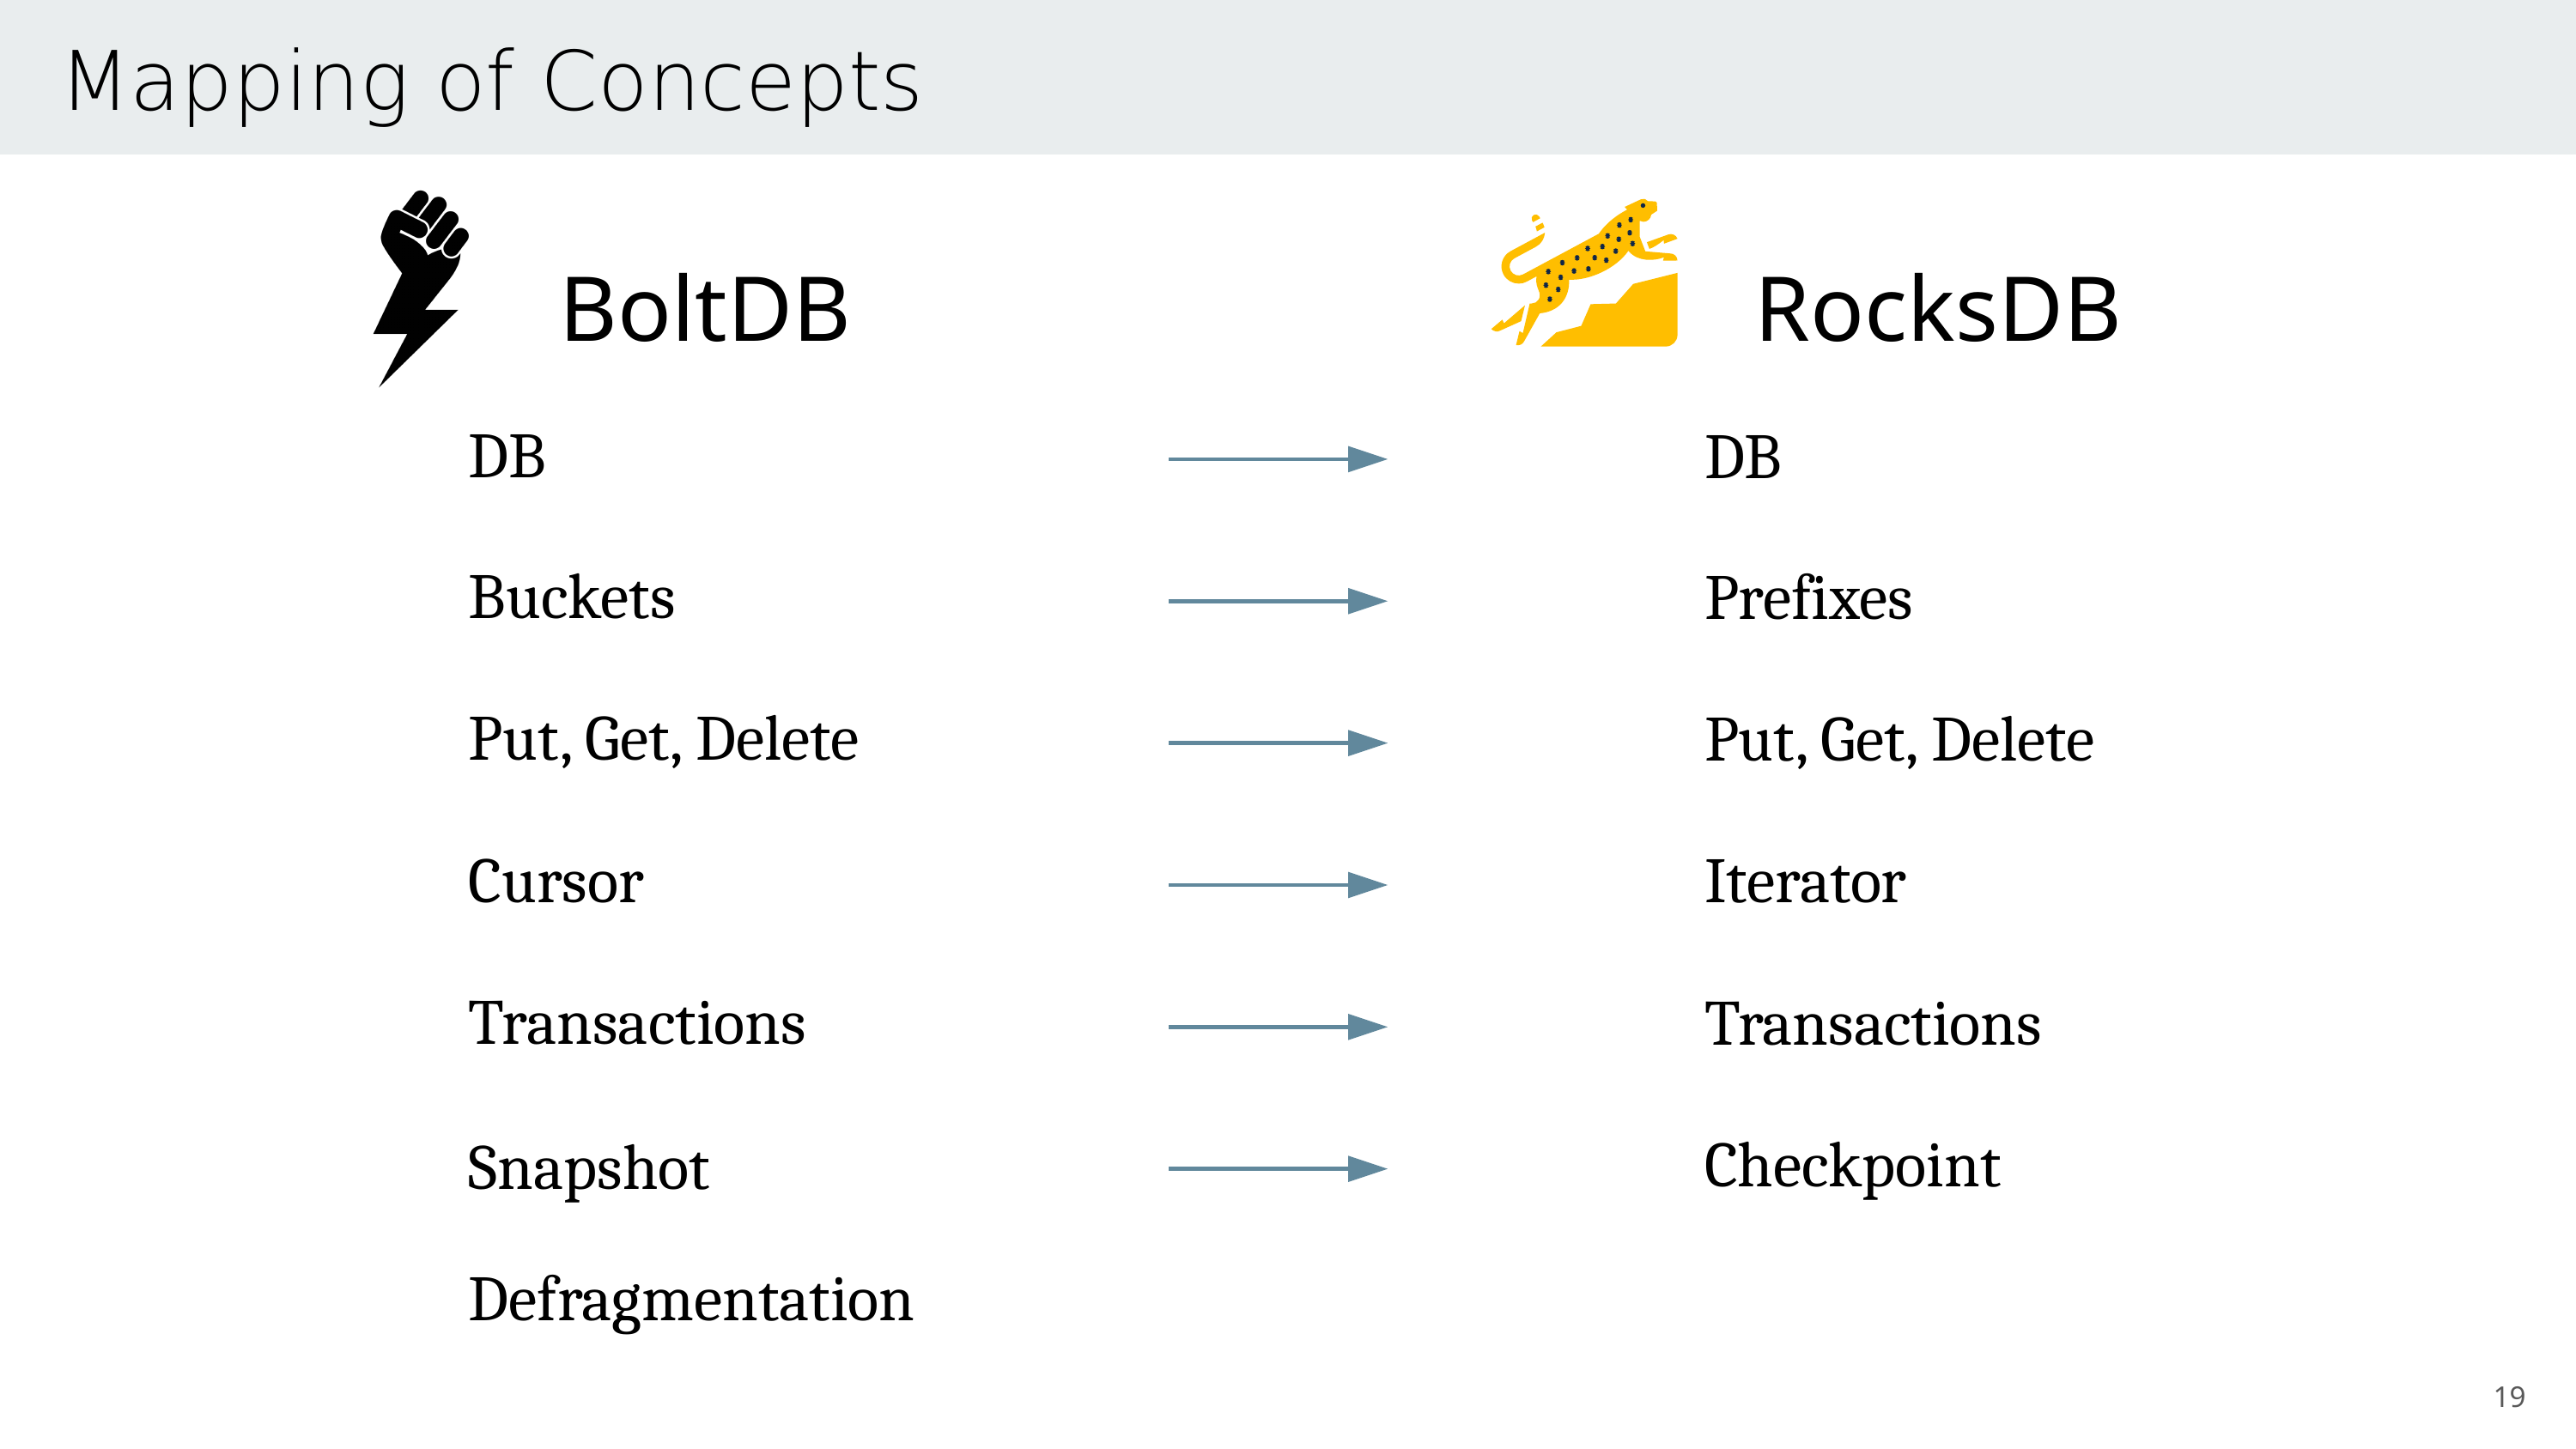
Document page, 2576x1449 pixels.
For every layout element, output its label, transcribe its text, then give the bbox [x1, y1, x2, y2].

picture [1419, 149, 1749, 381]
text_box Transactions [1692, 980, 2070, 1070]
text_box RocksDB [1741, 239, 2116, 357]
text_box Put, Get, Delete [1692, 696, 2136, 785]
text_box Buckets [408, 561, 711, 650]
text_box Iterator [1692, 838, 1929, 927]
text_box Checkpoint [1692, 1122, 2027, 1211]
text_box DB [1692, 415, 1800, 503]
title Mapping of Concepts [59, 6, 2226, 158]
text_box Snapshot [408, 1131, 749, 1221]
text_box Put, Get, Delete [408, 702, 913, 791]
text_box Cursor [408, 844, 681, 933]
picture [312, 179, 532, 399]
text_box DB [408, 419, 577, 508]
text_box Prefixes [1692, 555, 1937, 644]
text_box BoltDB [547, 239, 851, 357]
text_box Transactions [408, 985, 848, 1075]
text_box Defragmentation [408, 1263, 960, 1351]
